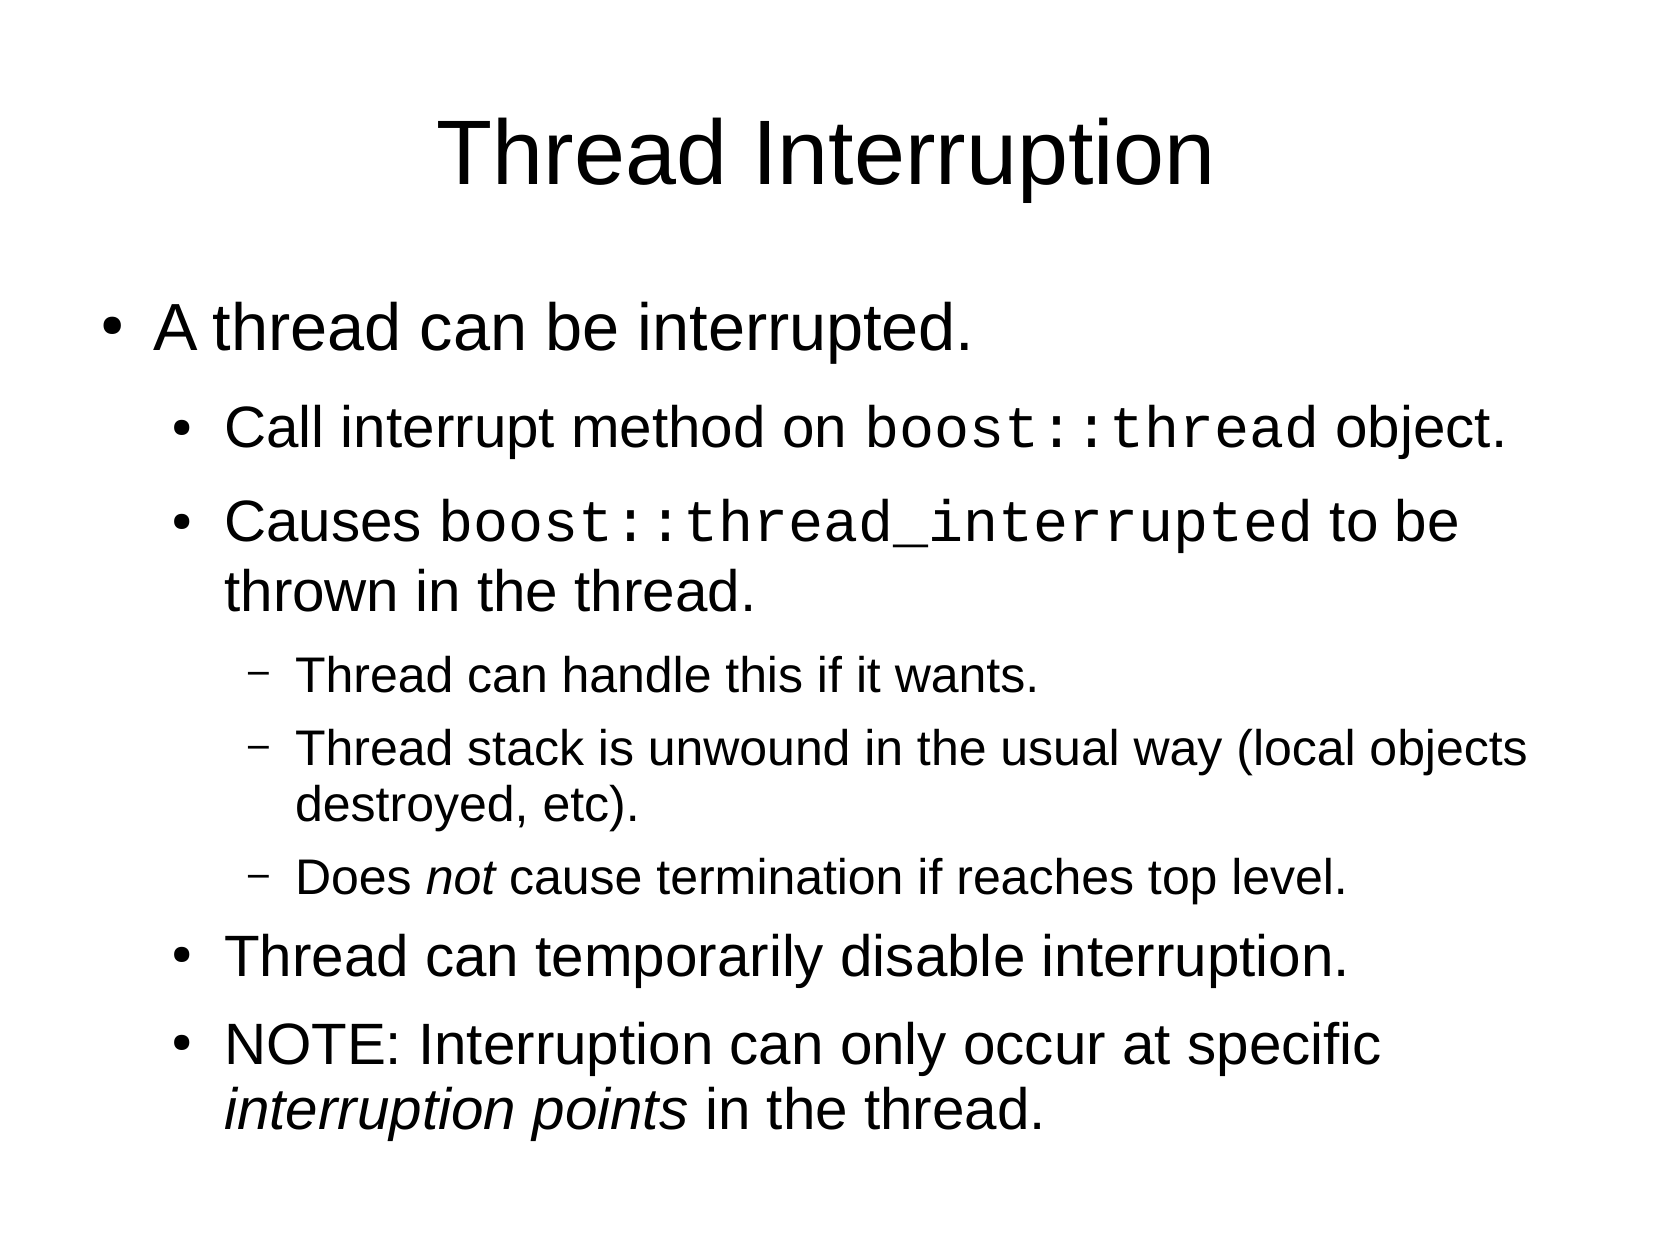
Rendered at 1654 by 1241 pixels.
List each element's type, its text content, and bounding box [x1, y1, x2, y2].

title Thread Interruption [82, 56, 1571, 250]
list A thread can be interrupted. Call interrupt method on boost::thread object. Causes boost::thread_interrupted to be thrown in the thread. Thread can handle this if it wants. Thread stack is unwound in the usual way (local objects destroyed, etc). Does not cause termination if reaches top level. Thread can temporarily disable interruption. NOTE: Interruption can only occur at specific interruption points in the thread. [82, 290, 1571, 1138]
